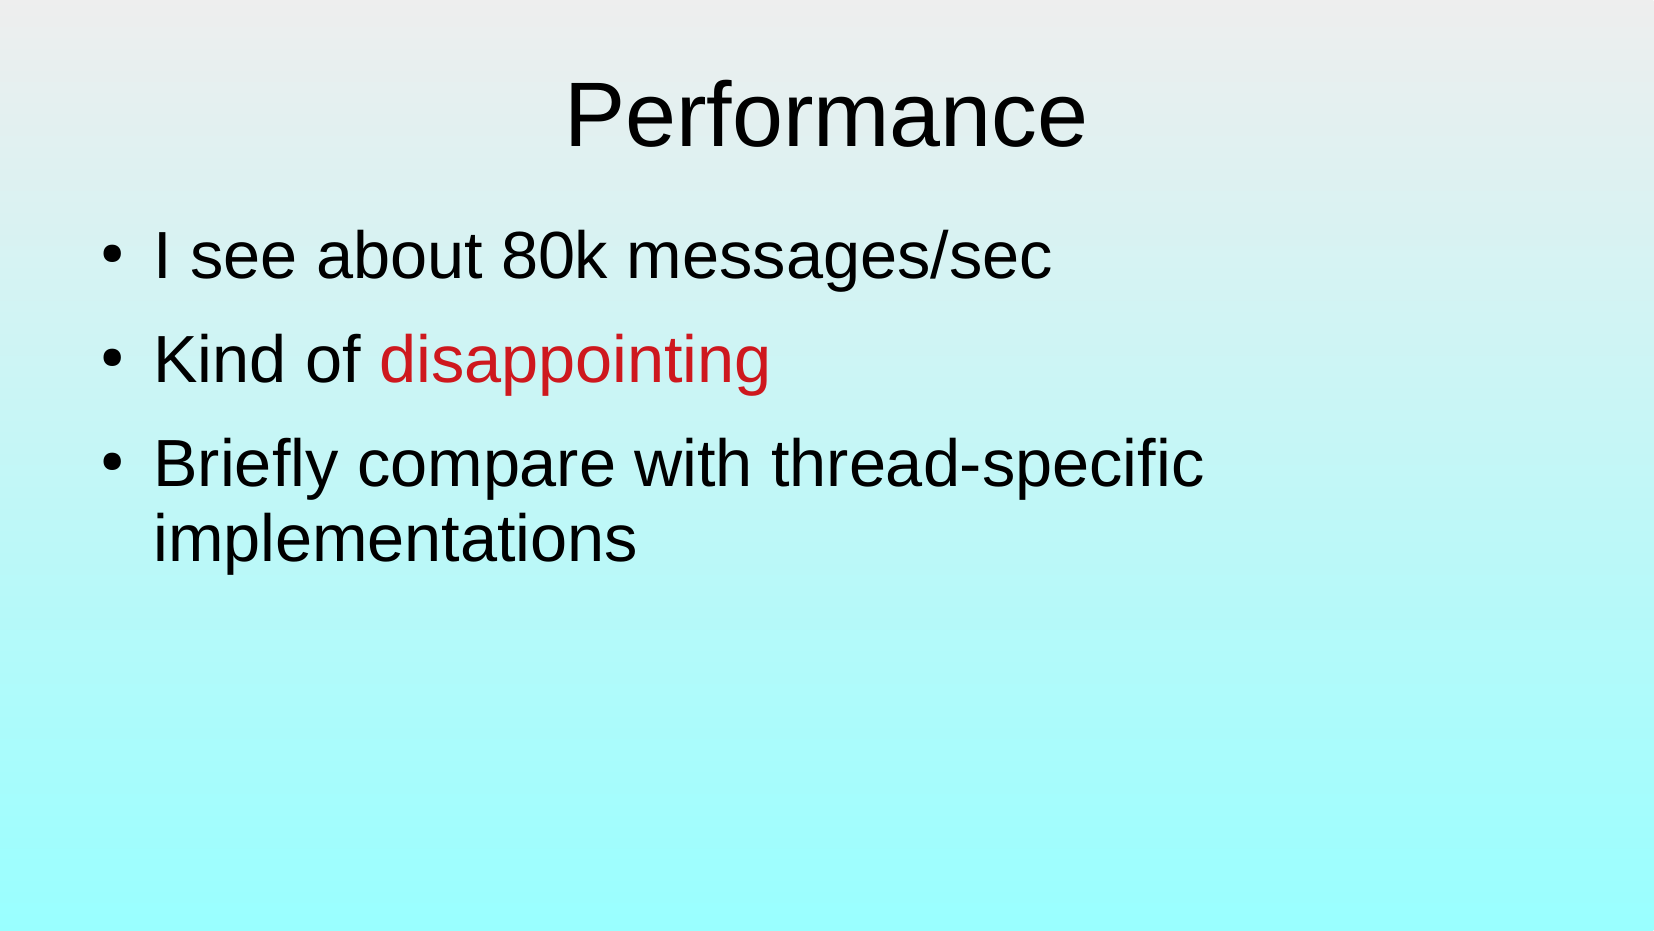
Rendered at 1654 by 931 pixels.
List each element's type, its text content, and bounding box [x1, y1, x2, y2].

list I see about 80k messages/sec Kind of disappointing Briefly compare with thread-specific implementations [82, 217, 1571, 758]
title Performance [82, 37, 1571, 193]
